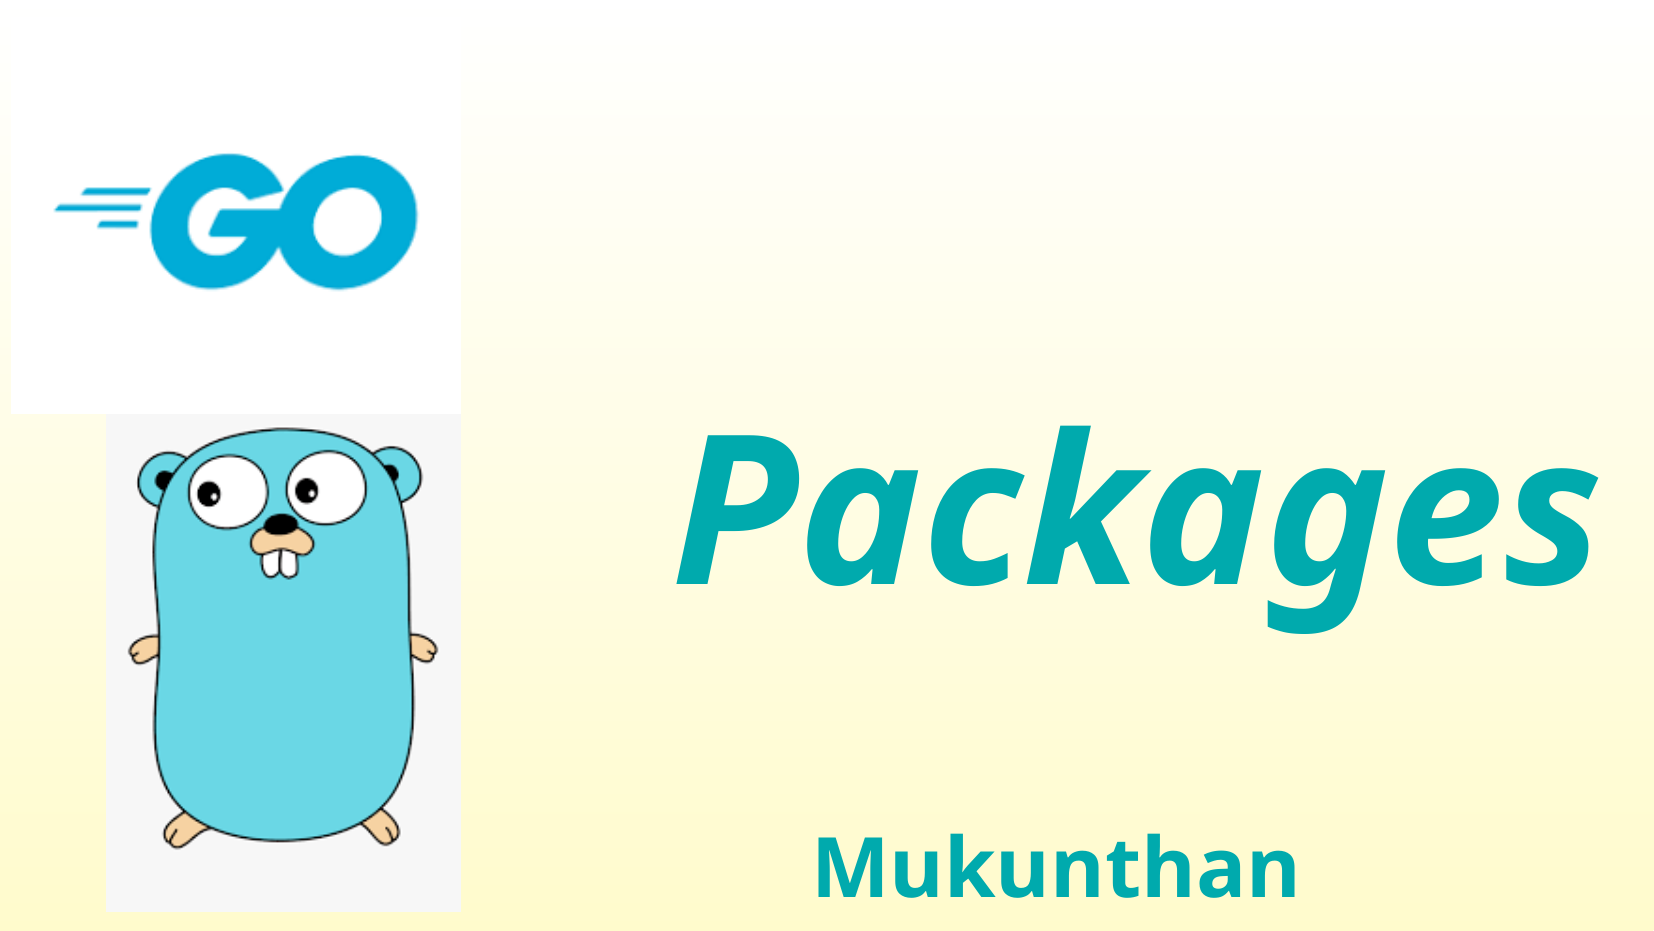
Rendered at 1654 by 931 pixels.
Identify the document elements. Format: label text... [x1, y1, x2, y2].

picture [11, 17, 461, 913]
text_box Mukunthan Ragavan [796, 801, 1630, 910]
text_box Packages [578, 354, 1619, 603]
